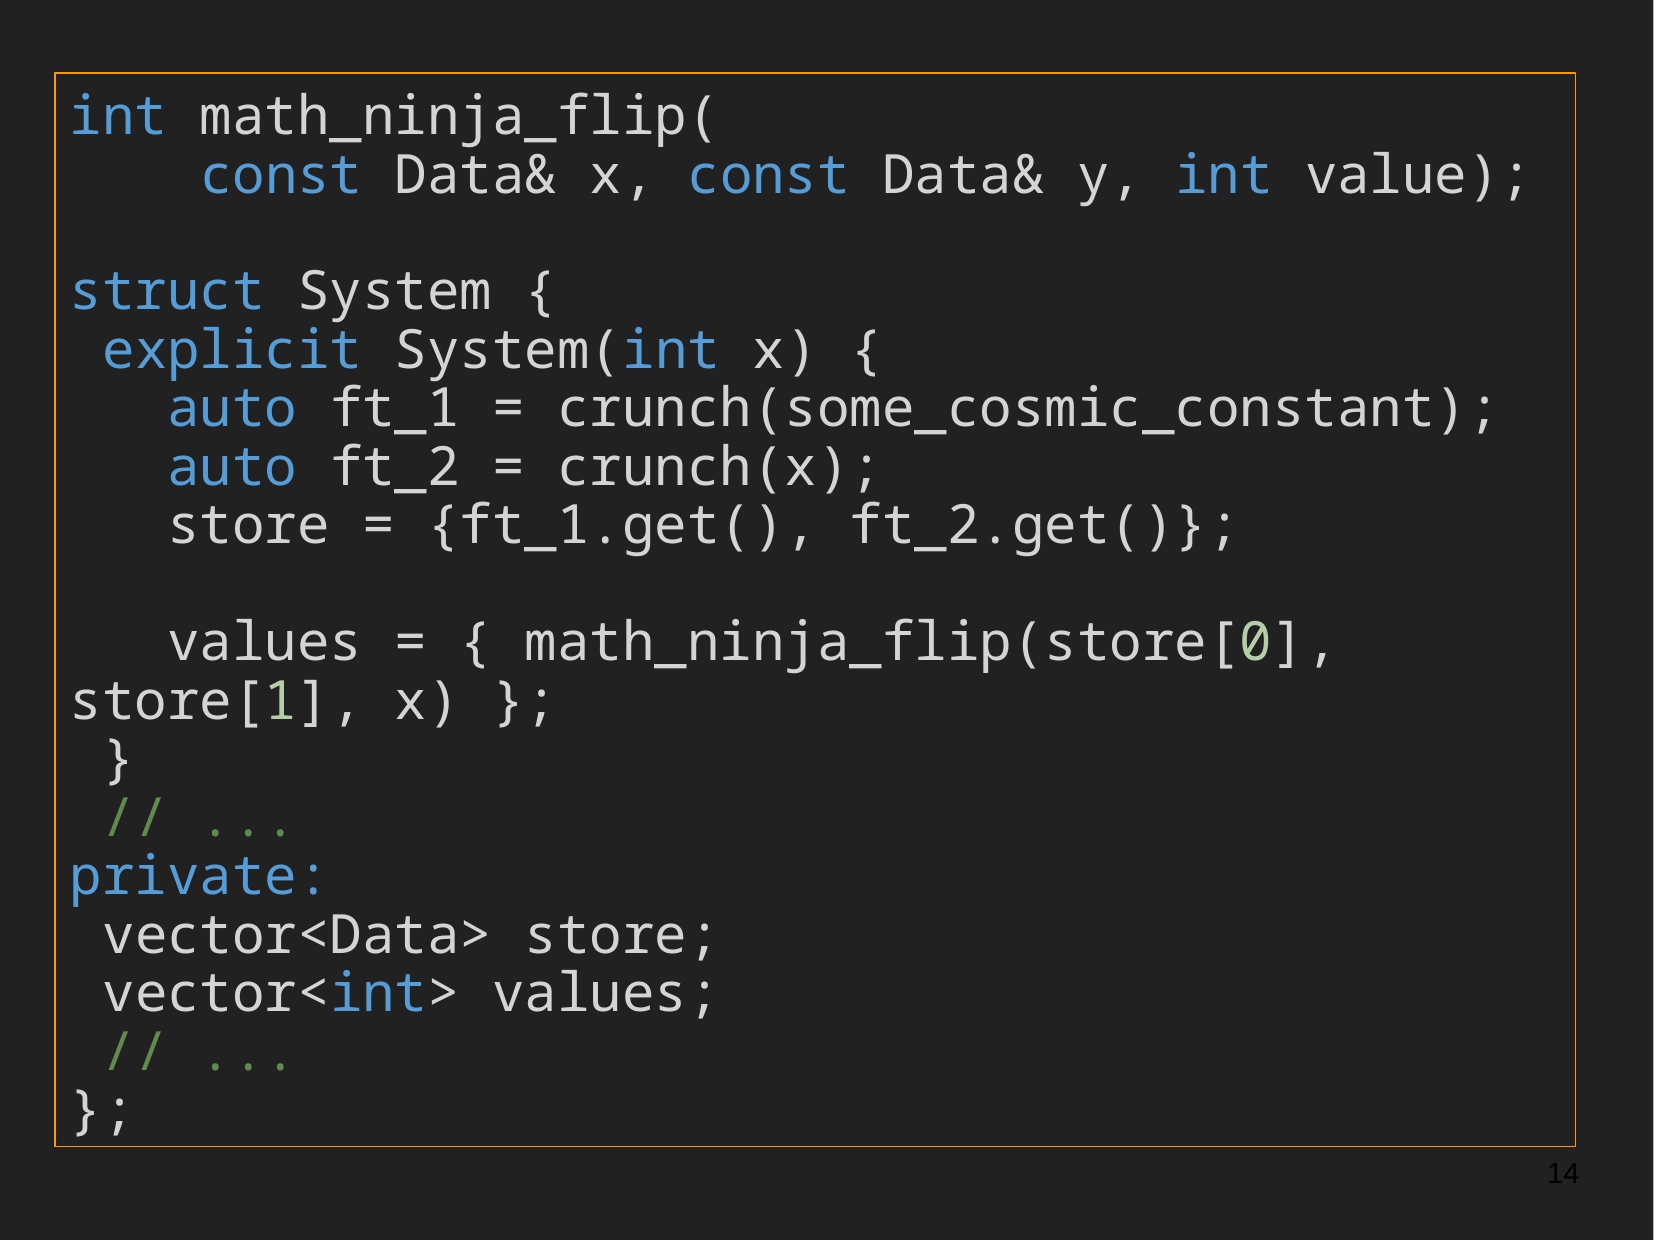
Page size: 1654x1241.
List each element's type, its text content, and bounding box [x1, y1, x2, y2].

list int math_ninja_flip( const Data& x, const Data& y, int value); struct System { explicit System(int x) { auto ft_1 = crunch(some_cosmic_constant); auto ft_2 = crunch(x); store = {ft_1.get(), ft_2.get()}; values = { math_ninja_flip(store[0], store[1], x) }; } // ... private: vector<Data> store; vector<int> values; // ... }; [55, 72, 1576, 1147]
slide_number <number> [1532, 1124, 1632, 1220]
